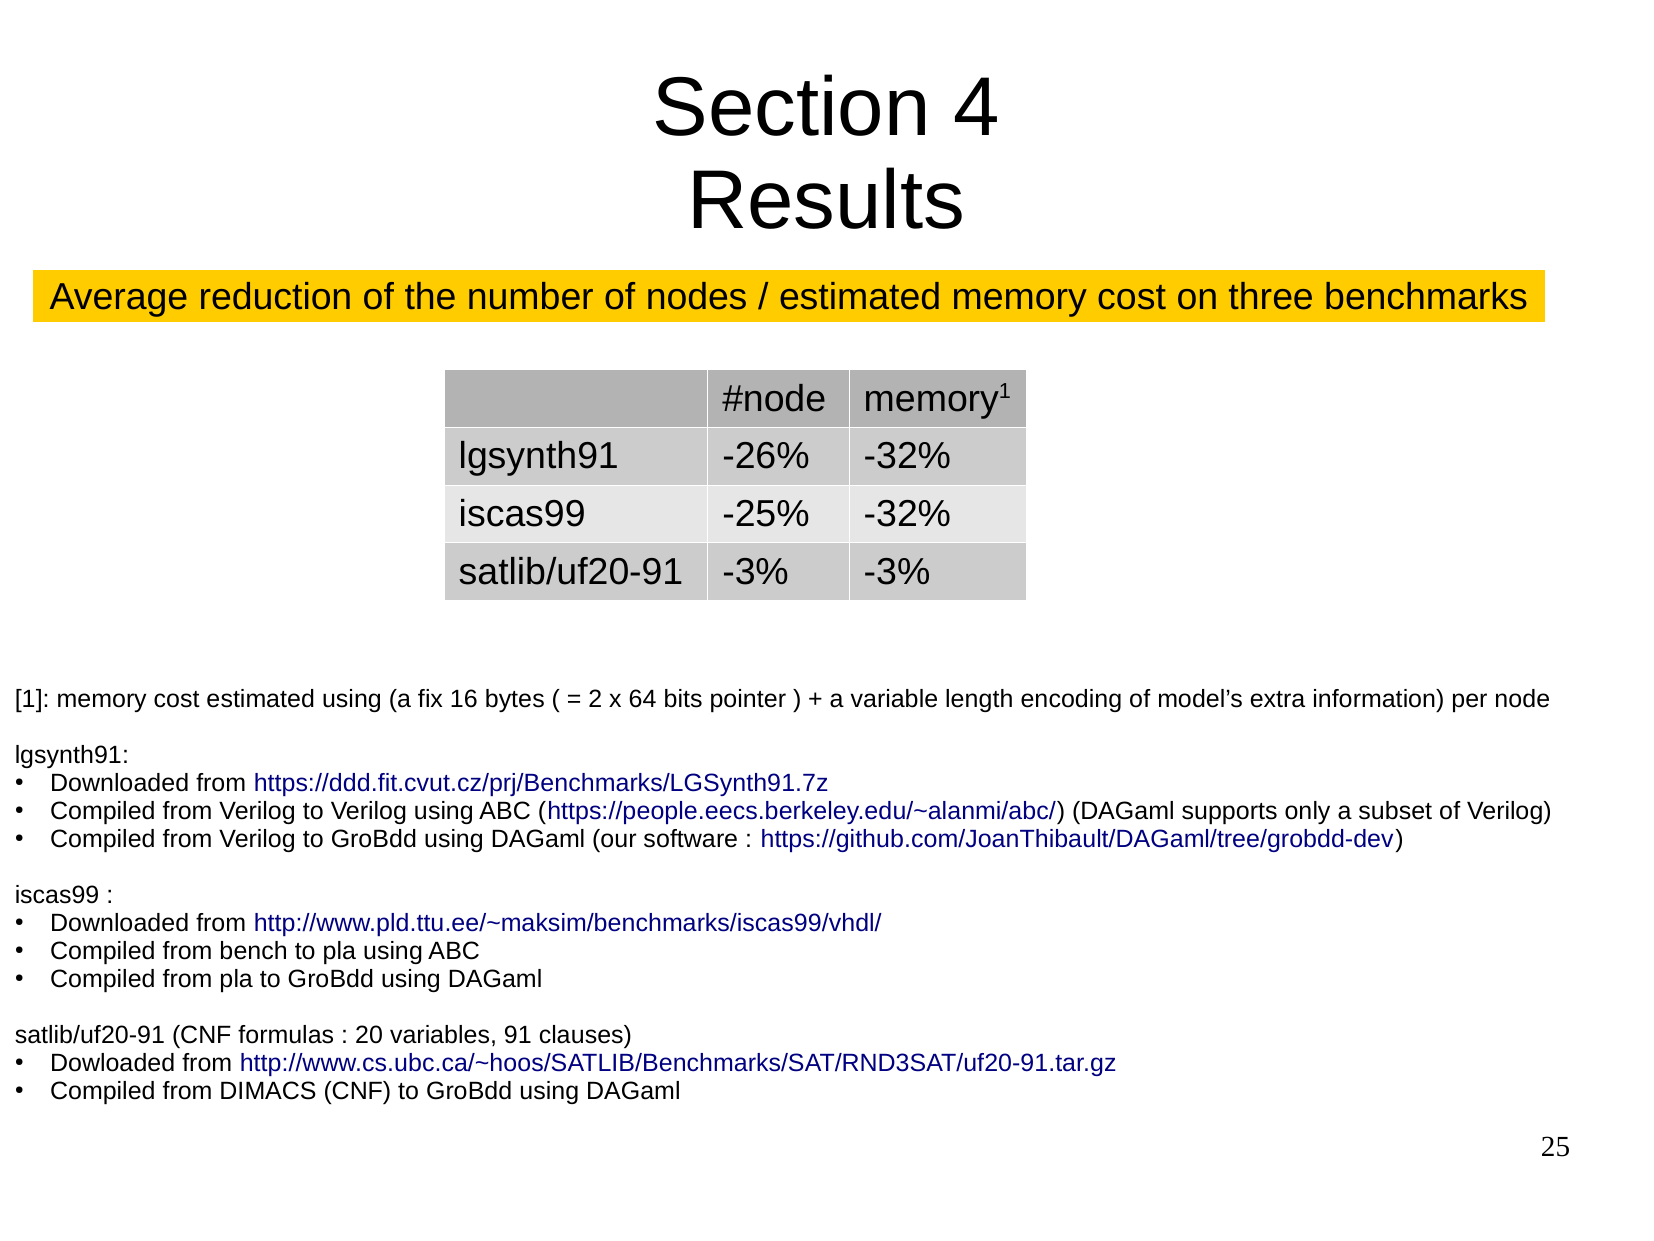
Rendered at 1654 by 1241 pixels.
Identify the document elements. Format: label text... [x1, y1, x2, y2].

table_cell -32% [850, 428, 1026, 485]
table_cell -25% [708, 486, 849, 542]
table_cell -3% [850, 543, 1026, 600]
table_cell -26% [708, 428, 849, 485]
text_box Average reduction of the number of nodes / estimated memory cost on three benchmarks [33, 270, 1545, 322]
text_box [1]: memory cost estimated using (a fix 16 bytes ( = 2 x 64 bits pointer ) + a variable length encoding of model’s extra information) per node lgsynth91: Downloaded from https://ddd.fit.cvut.cz/prj/Benchmarks/LGSynth91.7z Compiled from Verilog to Verilog using ABC (https://people.eecs.berkeley.edu/~alanmi/abc/) (DAGaml supports only a subset of Verilog) Compiled from Verilog to GroBdd using DAGaml (our software : https://github.com/JoanThibault/DAGaml/tree/grobdd-dev) iscas99 : Downloaded from http://www.pld.ttu.ee/~maksim/benchmarks/iscas99/vhdl/ Compiled from bench to pla using ABC Compiled from pla to GroBdd using DAGaml satlib/uf20-91 (CNF formulas : 20 variables, 91 clauses) Dowloaded from http://www.cs.ubc.ca/~hoos/SATLIB/Benchmarks/SAT/RND3SAT/uf20-91.tar.gz Compiled from DIMACS (CNF) to GroBdd using DAGaml [0, 677, 1591, 1113]
table_header [445, 370, 707, 427]
table_header #node [708, 370, 849, 427]
title Section 4 Results [82, 49, 1571, 257]
table_cell satlib/uf20-91 [445, 543, 707, 600]
table_cell lgsynth91 [445, 428, 707, 485]
table_cell -32% [850, 486, 1026, 542]
table_cell iscas99 [445, 486, 707, 542]
table_header memory1 [850, 370, 1026, 427]
table_cell -3% [708, 543, 849, 600]
